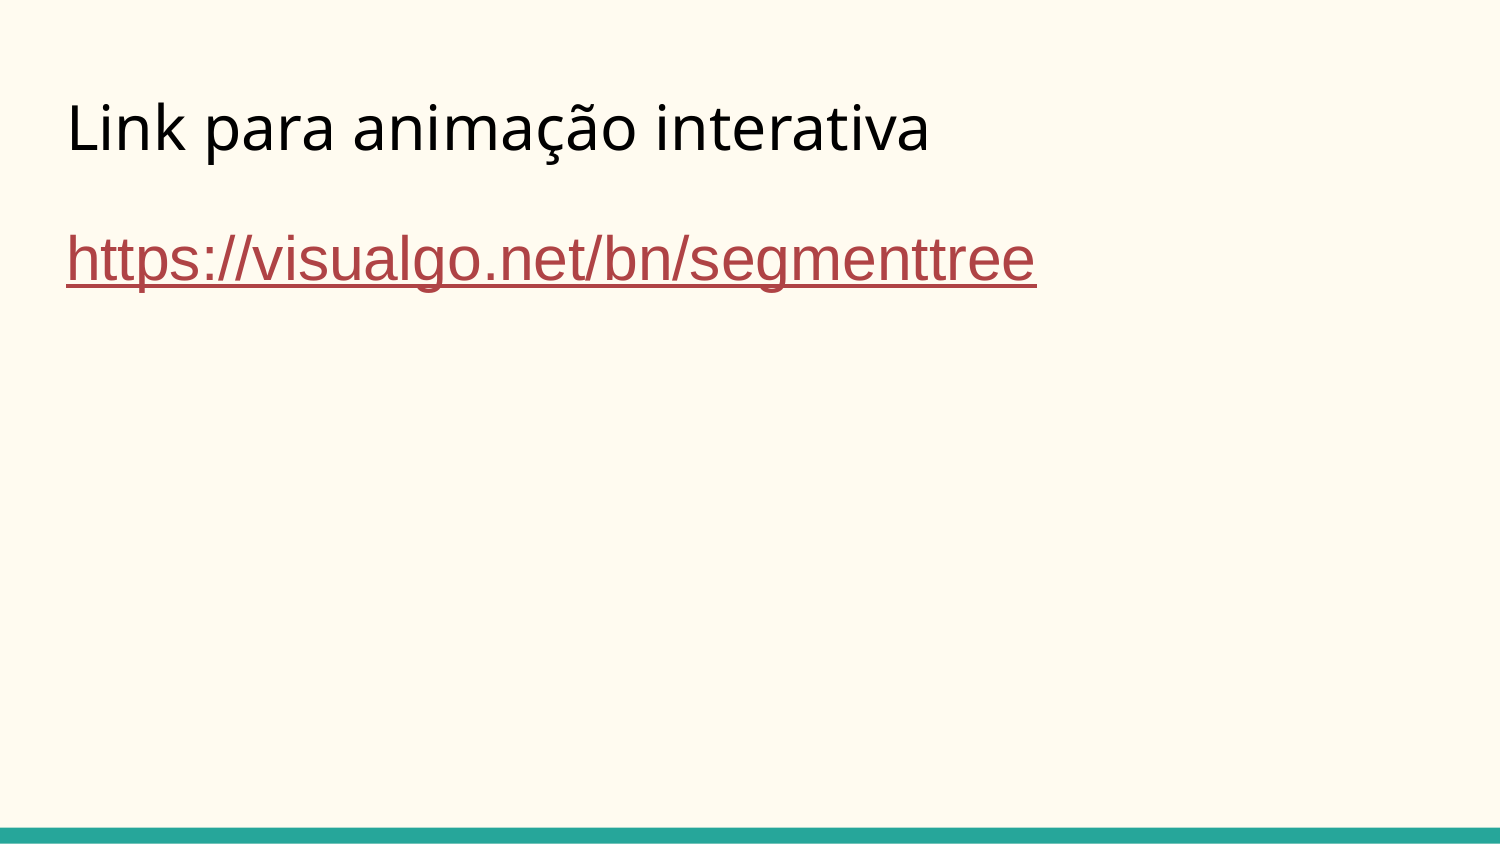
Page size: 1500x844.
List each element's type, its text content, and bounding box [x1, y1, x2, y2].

list https://visualgo.net/bn/segmenttree [51, 192, 1449, 750]
title Link para animação interativa [51, 72, 1449, 174]
